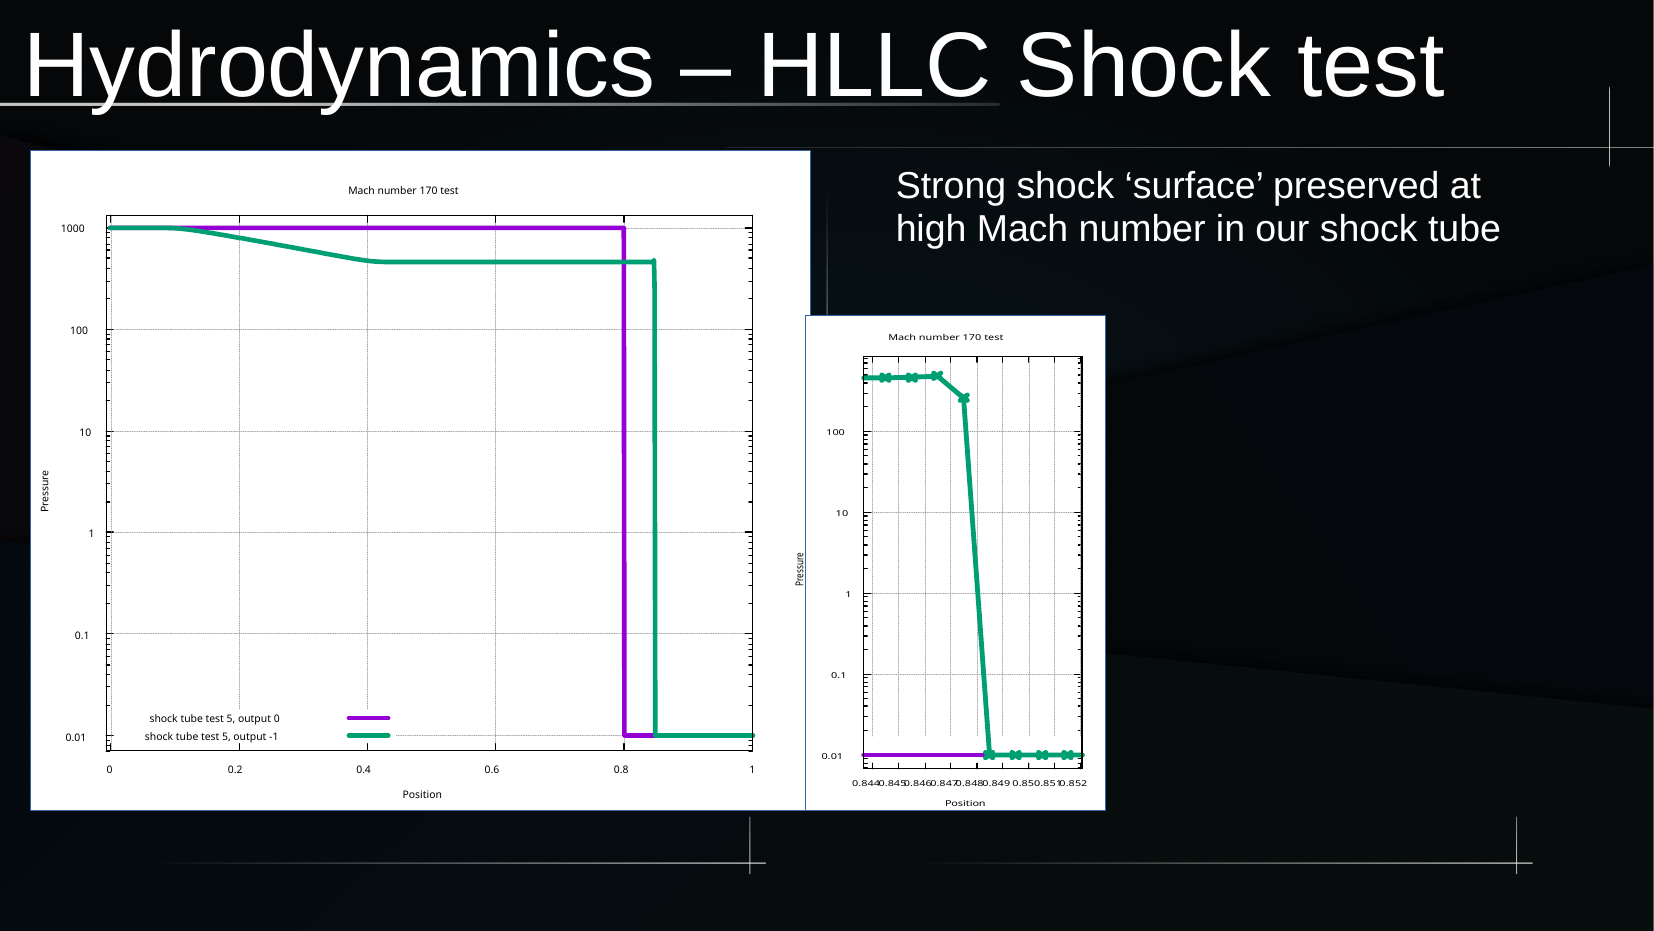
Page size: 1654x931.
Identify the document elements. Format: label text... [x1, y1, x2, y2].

picture [0, 0, 1654, 931]
text_box [30, 150, 811, 811]
list Strong shock ‘surface’ preserved at high Mach number in our shock tube [825, 165, 1552, 705]
title Hydrodynamics – HLLC Shock test [23, 11, 1589, 119]
